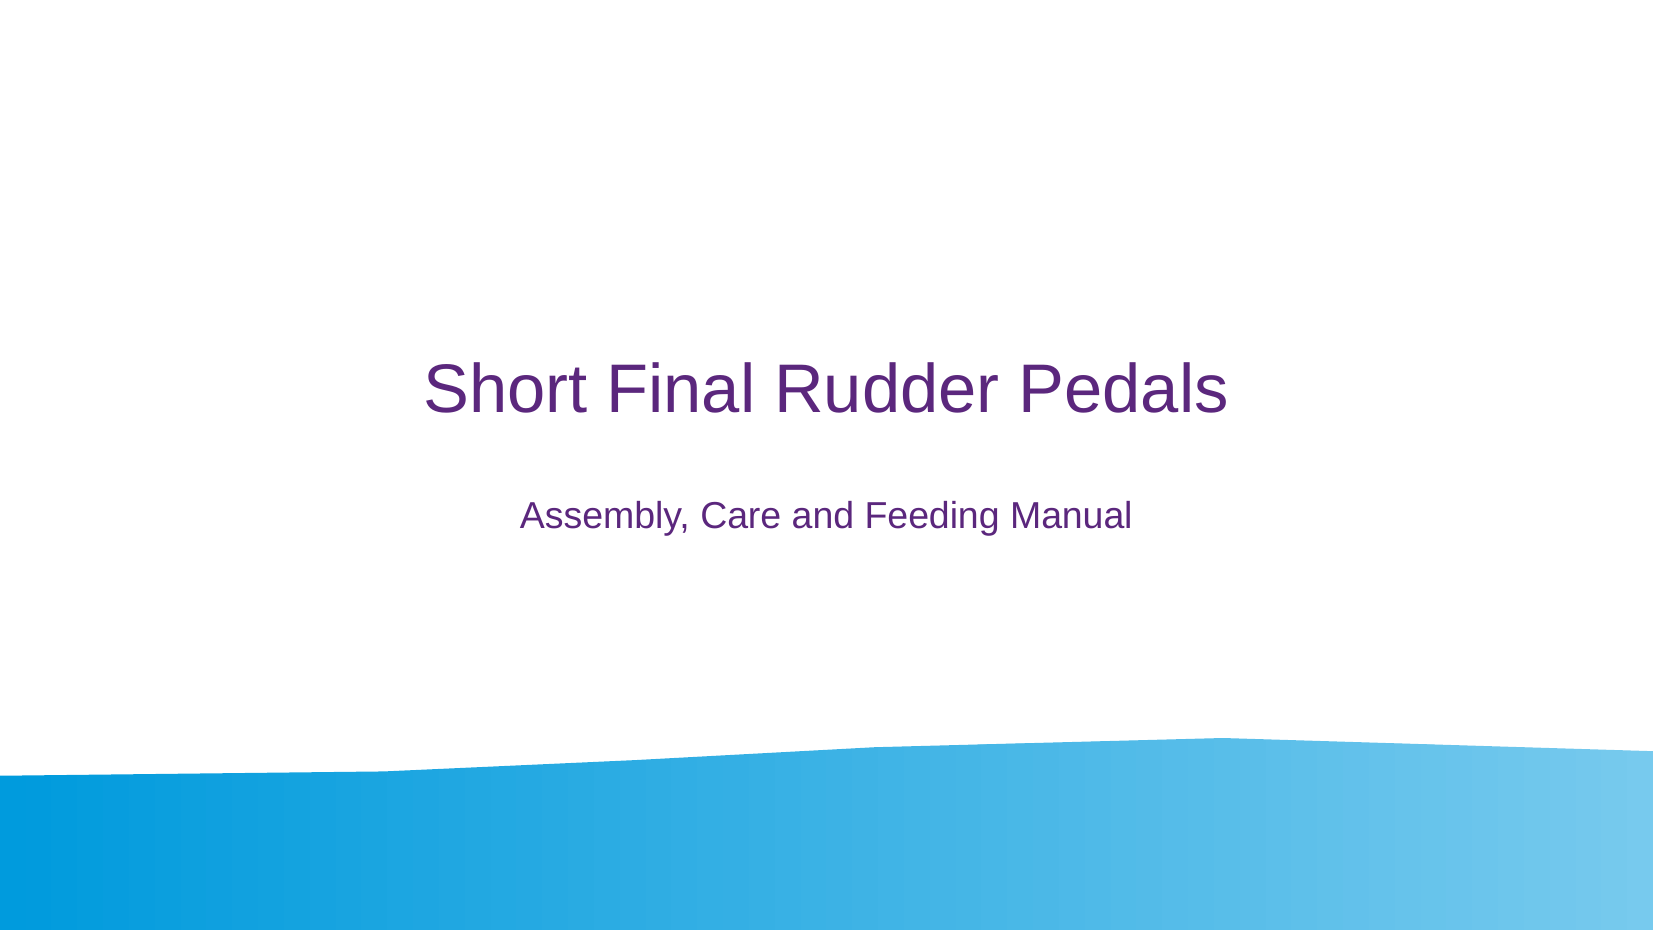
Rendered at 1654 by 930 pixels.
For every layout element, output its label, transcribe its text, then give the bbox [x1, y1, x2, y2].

title Short Final Rudder Pedals [88, 299, 1565, 478]
text_box Assembly, Care and Feeding Manual [451, 487, 1202, 545]
